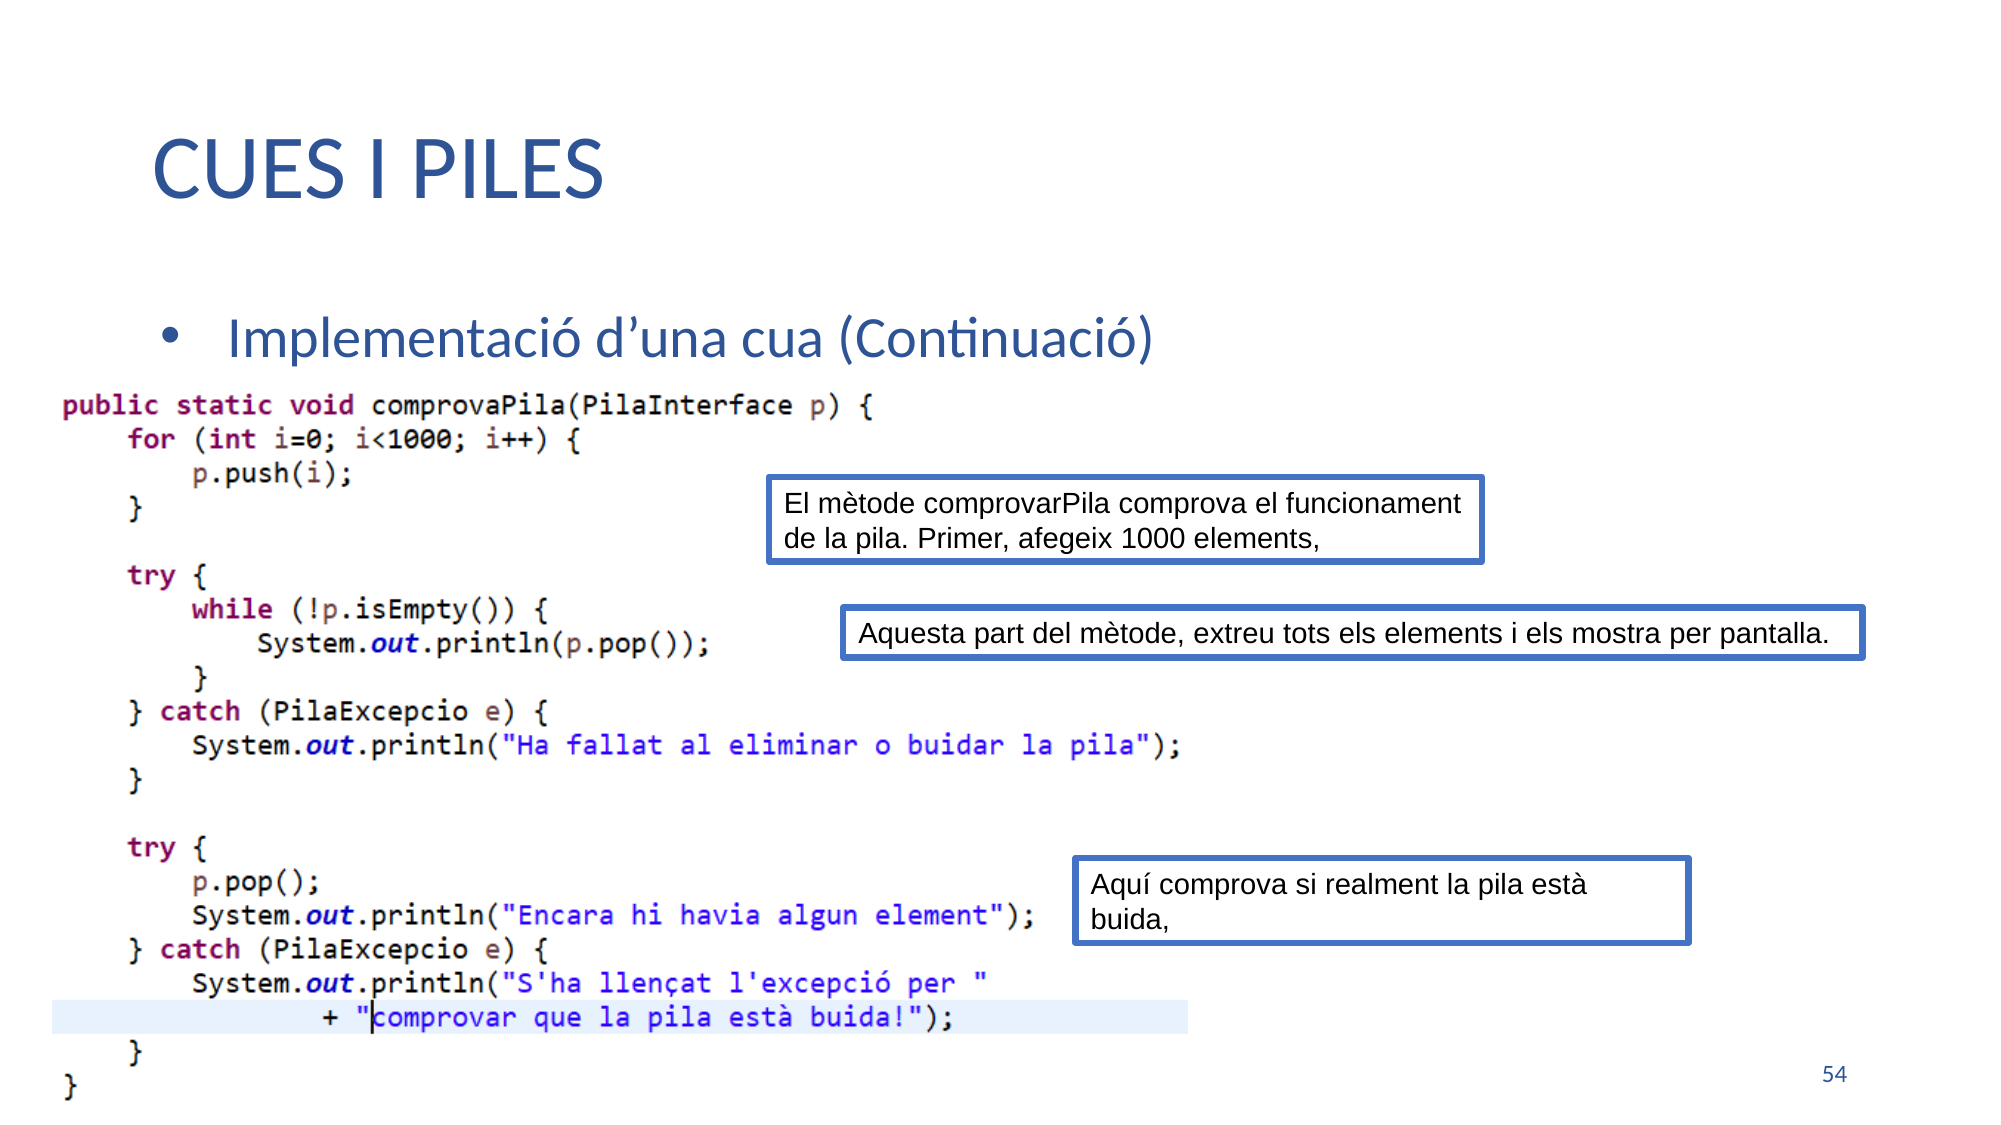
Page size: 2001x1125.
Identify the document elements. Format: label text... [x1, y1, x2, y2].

list Implementació d’una cua (Continuació) [137, 299, 1863, 607]
text_box El mètode comprovarPila comprova el funcionament de la pila. Primer, afegeix 1000 elements, [768, 476, 1482, 562]
text_box Aquesta part del mètode, extreu tots els elements i els mostra per pantalla. [843, 607, 1863, 658]
list Implementació d’una cua (Continuació) [1188, 658, 1863, 1014]
title CUES I PILES [137, 59, 1863, 278]
slide_number <number> [1412, 1042, 1863, 1103]
picture [52, 388, 1188, 1111]
text_box Aquí comprova si realment la pila està buida, [1075, 857, 1689, 943]
